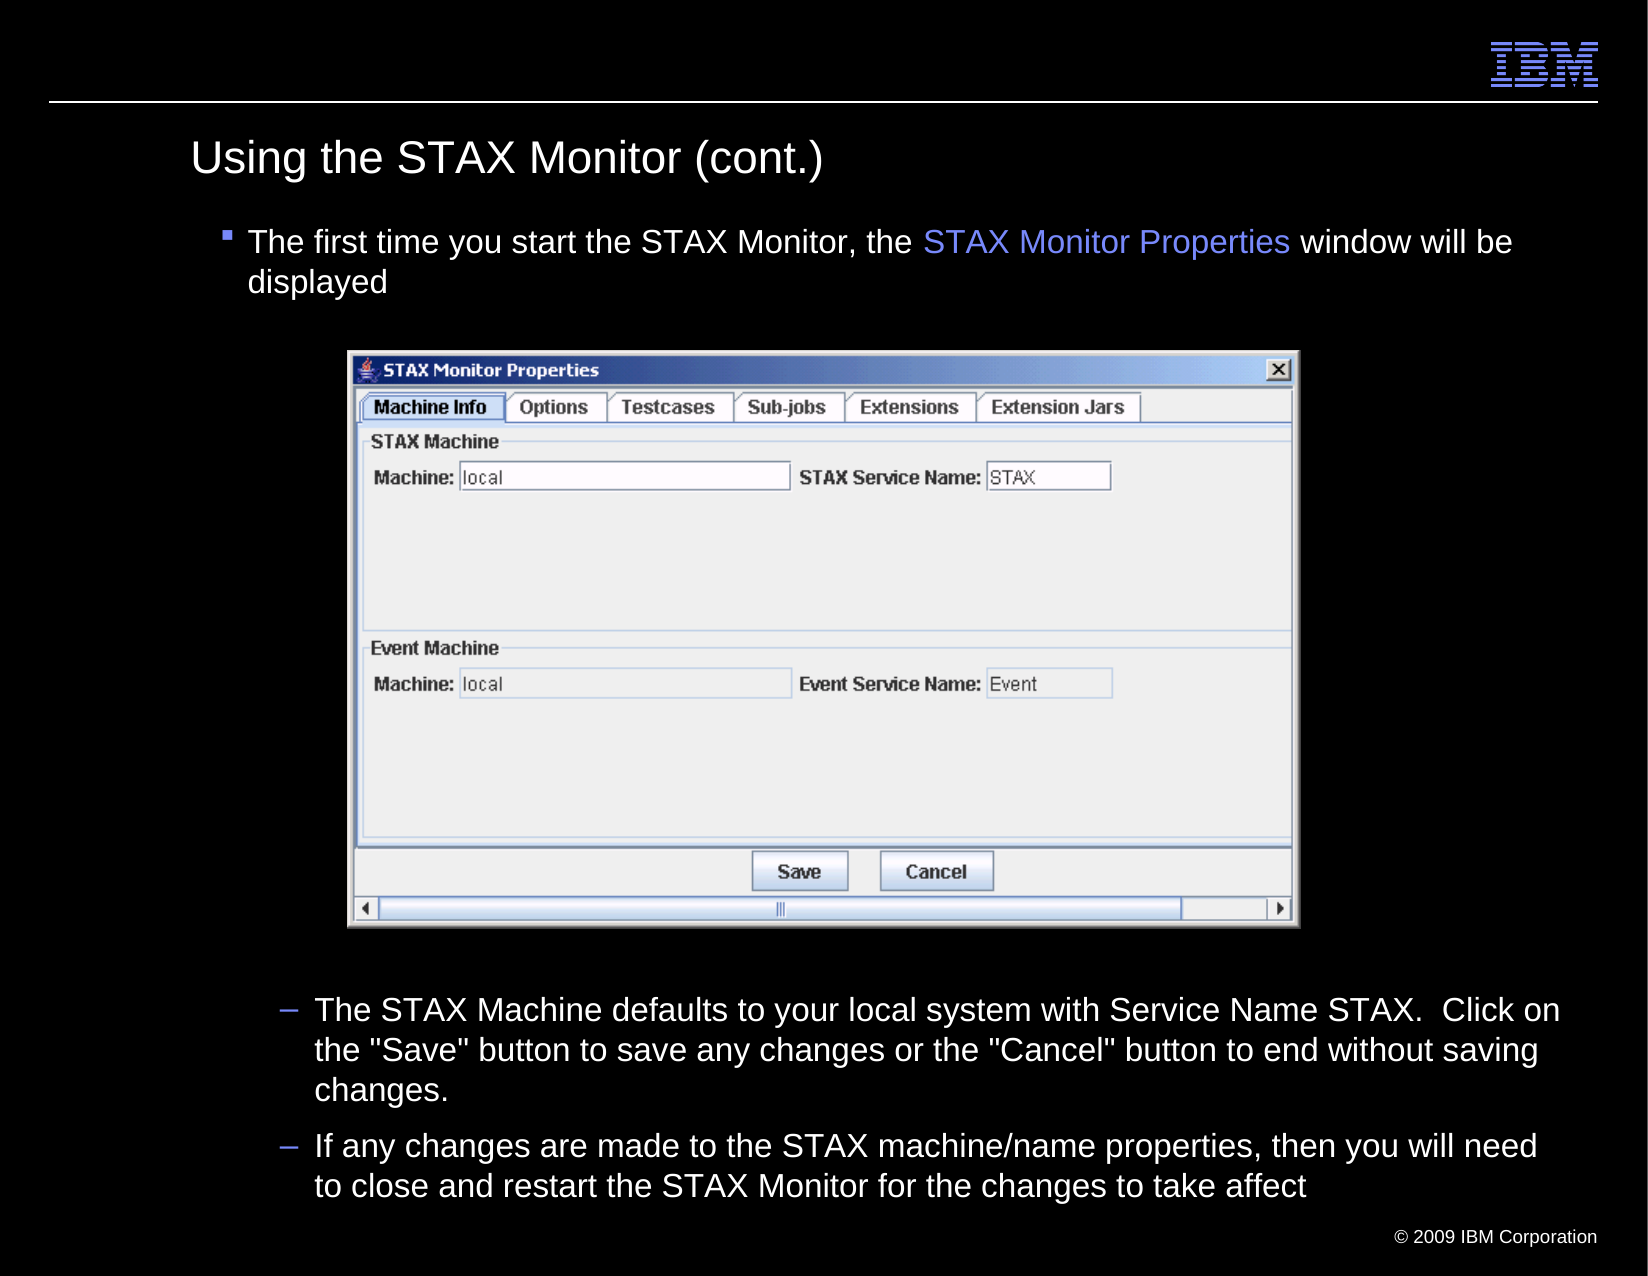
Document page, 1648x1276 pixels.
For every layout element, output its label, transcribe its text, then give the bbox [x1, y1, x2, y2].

text_box The first time you start the STAX Monitor, the STAX Monitor Properties window will be displayed The STAX Machine defaults to your local system with Service Name STAX. Click on the "Save" button to save any changes or the "Cancel" button to end without saving changes. If any changes are made to the STAX machine/name properties, then you will need to close and restart the STAX Monitor for the changes to take affect [219, 219, 1570, 1205]
picture [347, 350, 1301, 929]
title Using the STAX Monitor (cont.) [173, 125, 1648, 219]
picture [1491, 42, 1598, 87]
